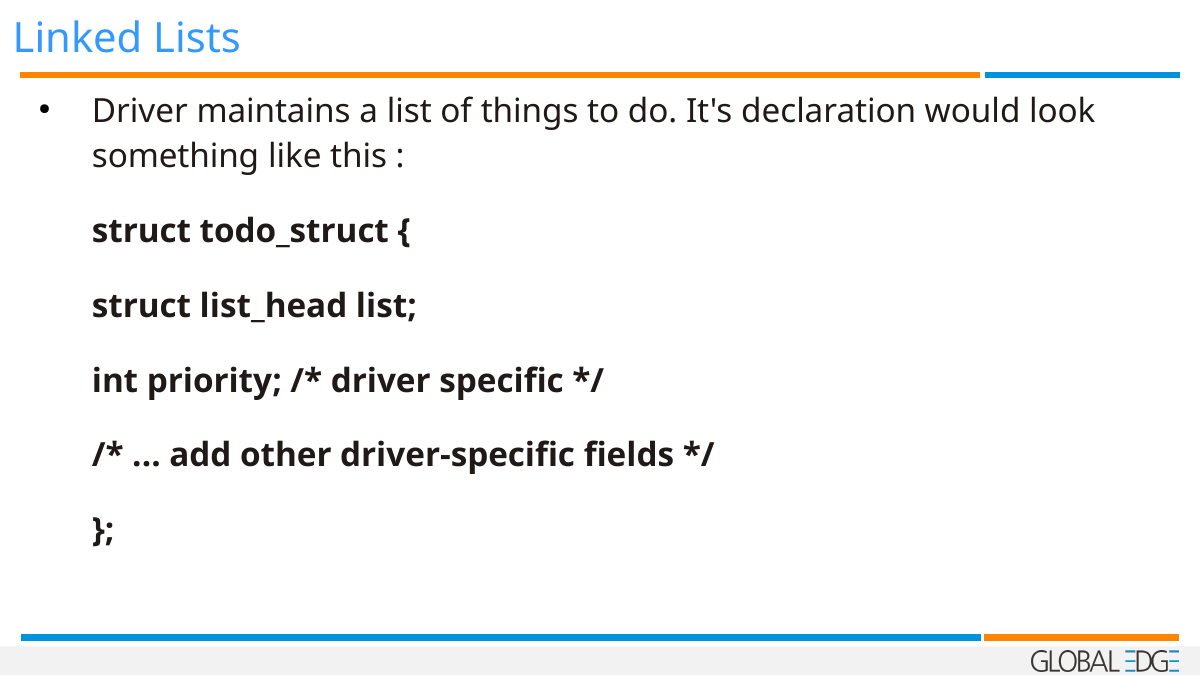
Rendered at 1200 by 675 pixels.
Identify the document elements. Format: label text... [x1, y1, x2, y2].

picture [1031, 650, 1179, 672]
title Linked Lists [12, 9, 1088, 63]
list Driver maintains a list of things to do. It's declaration would look something like this : struct todo_struct { struct list_head list; int priority; /* driver specific */ /* ... add other driver-specific fields */ }; [21, 86, 1146, 627]
